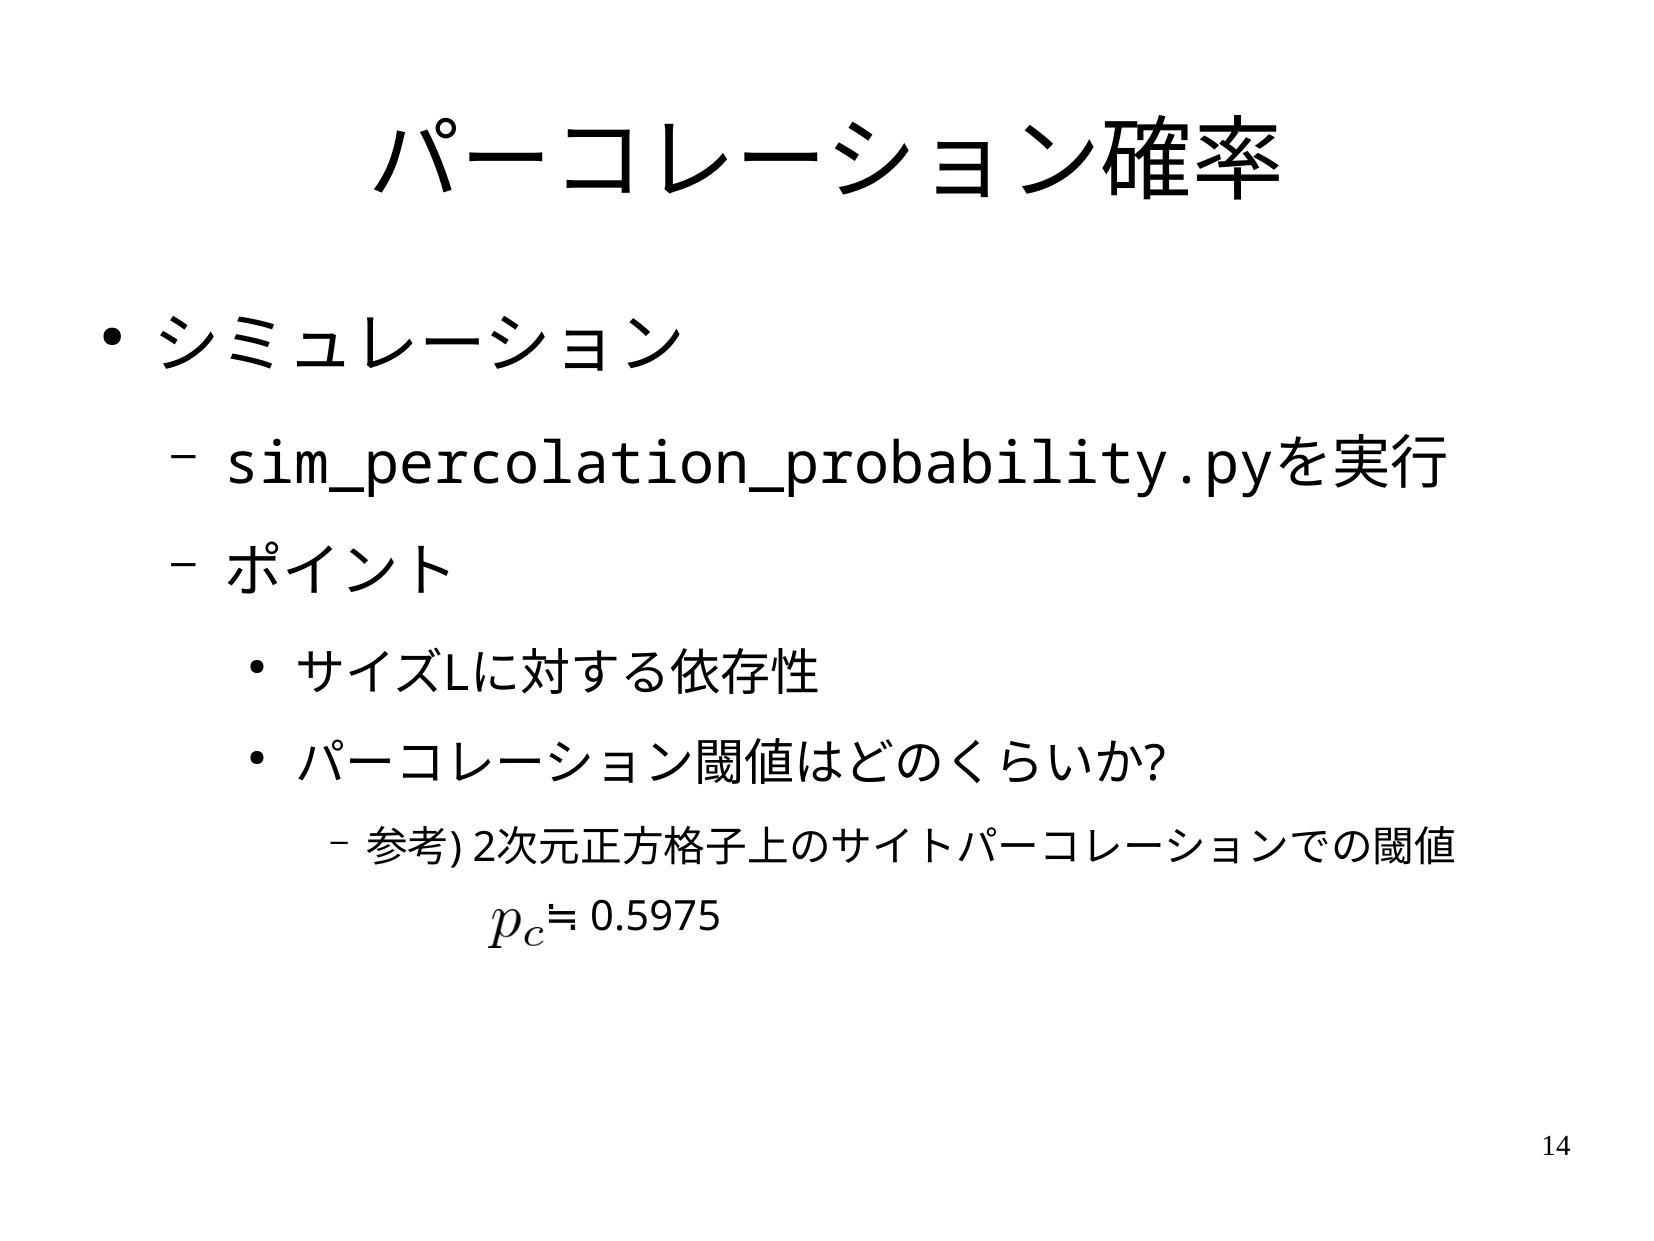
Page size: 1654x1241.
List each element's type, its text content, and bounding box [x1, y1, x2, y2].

title パーコレーション確率 [82, 49, 1571, 257]
picture [488, 909, 544, 948]
list シミュレーション sim_percolation_probability.pyを実行 ポイント サイズLに対する依存性 パーコレーション閾値はどのくらいか? 参考) 2次元正方格子上のサイトパーコレーションでの閾値 ≒ 0.5975 [82, 290, 1571, 1010]
